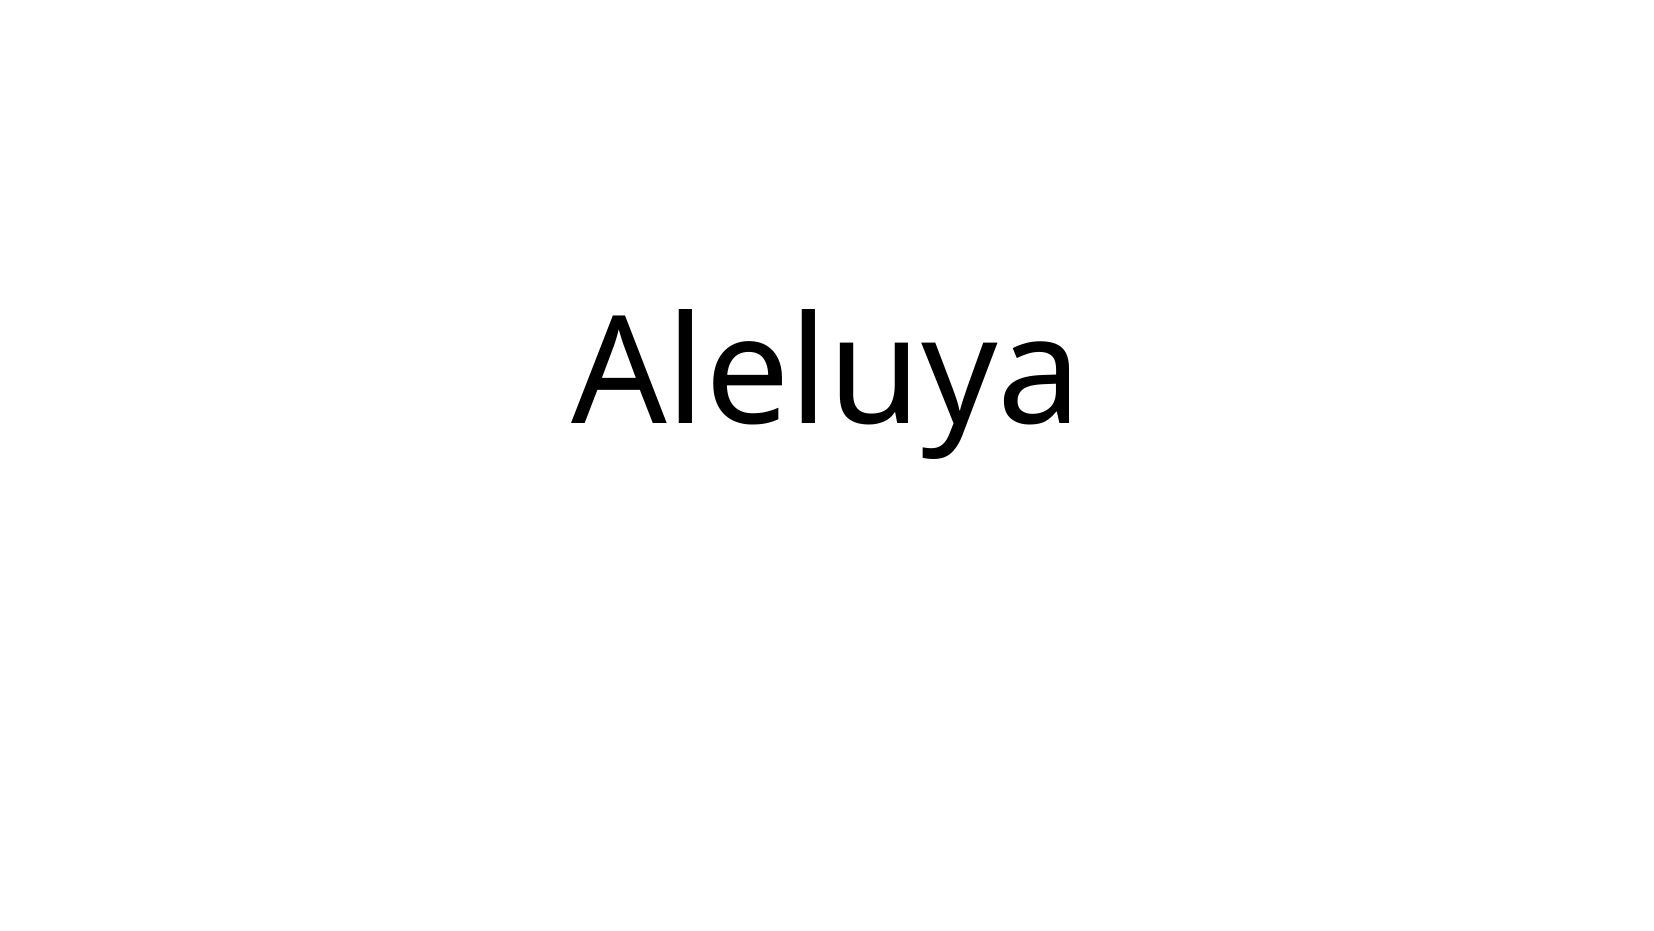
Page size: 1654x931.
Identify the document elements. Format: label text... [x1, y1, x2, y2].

title Aleluya [0, 259, 1654, 472]
